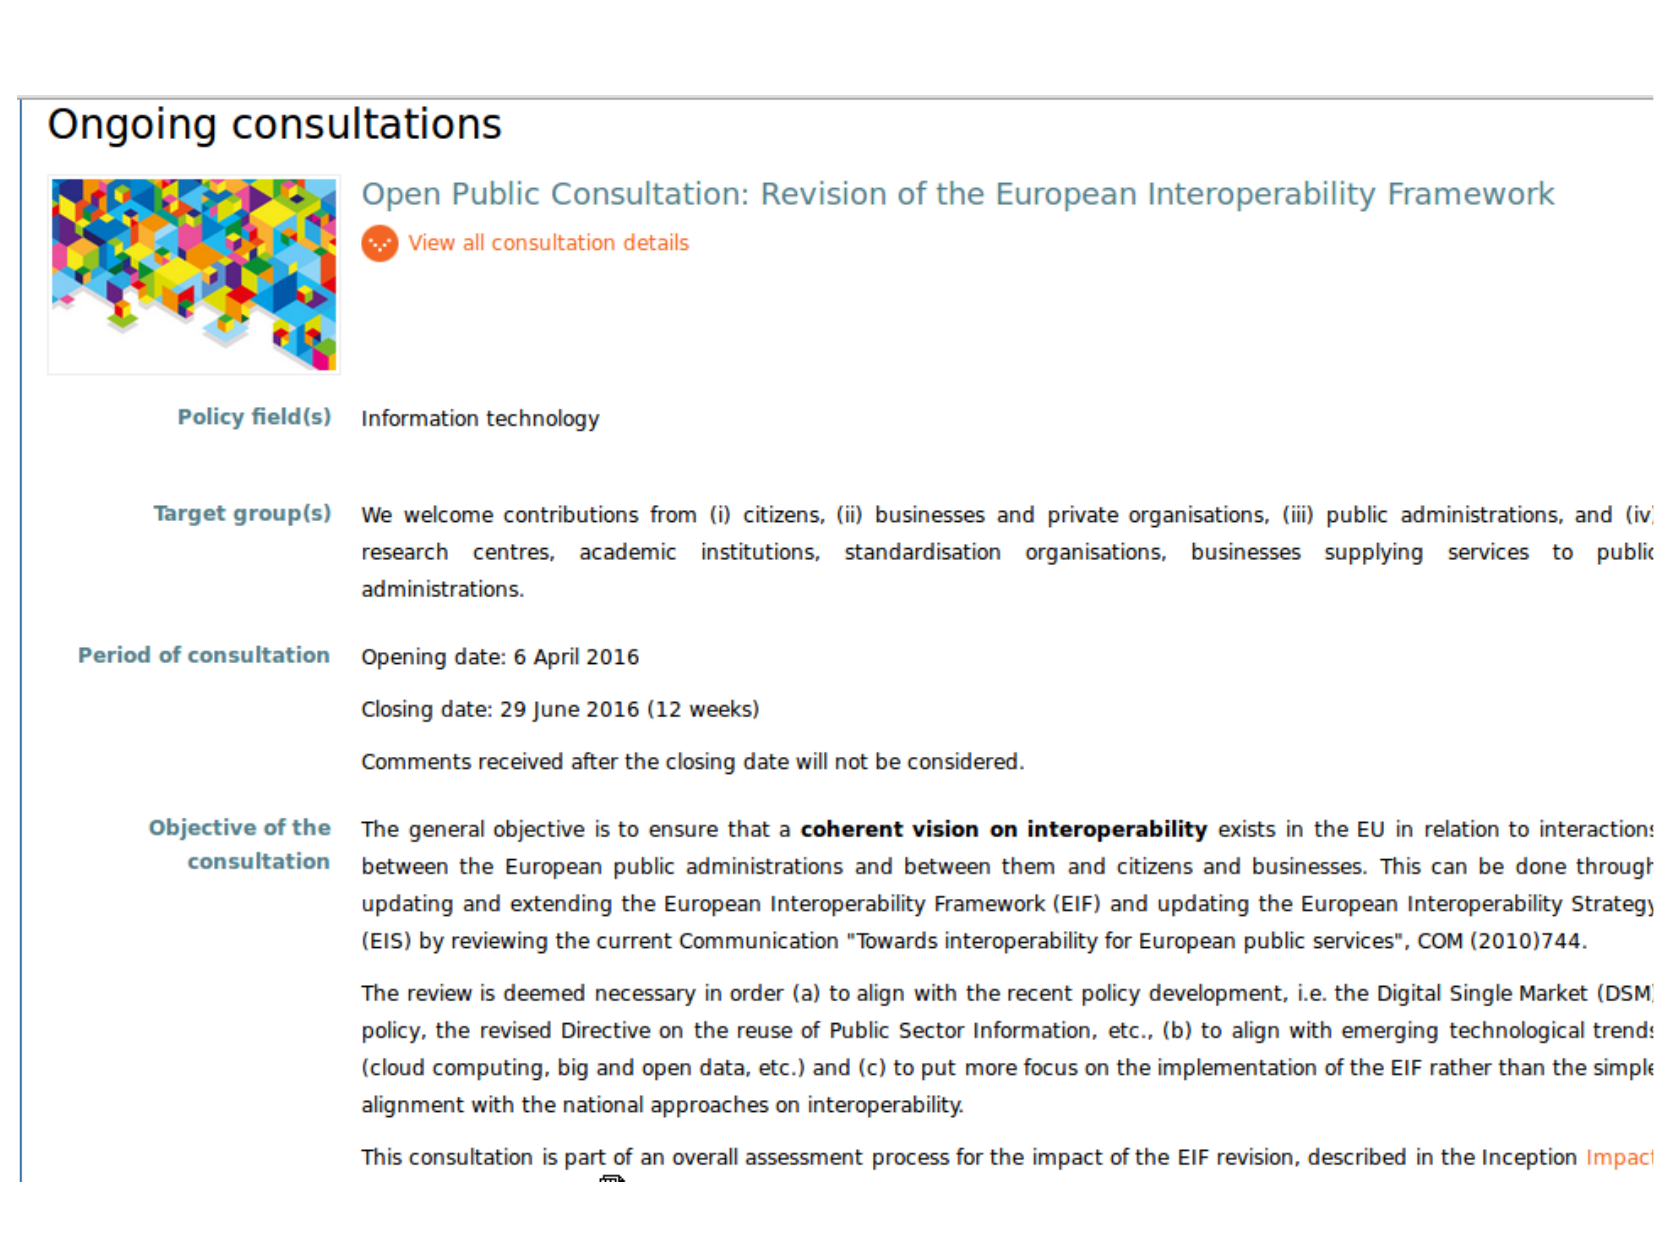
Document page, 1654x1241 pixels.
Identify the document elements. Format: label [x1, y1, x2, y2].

picture [17, 95, 1654, 1182]
